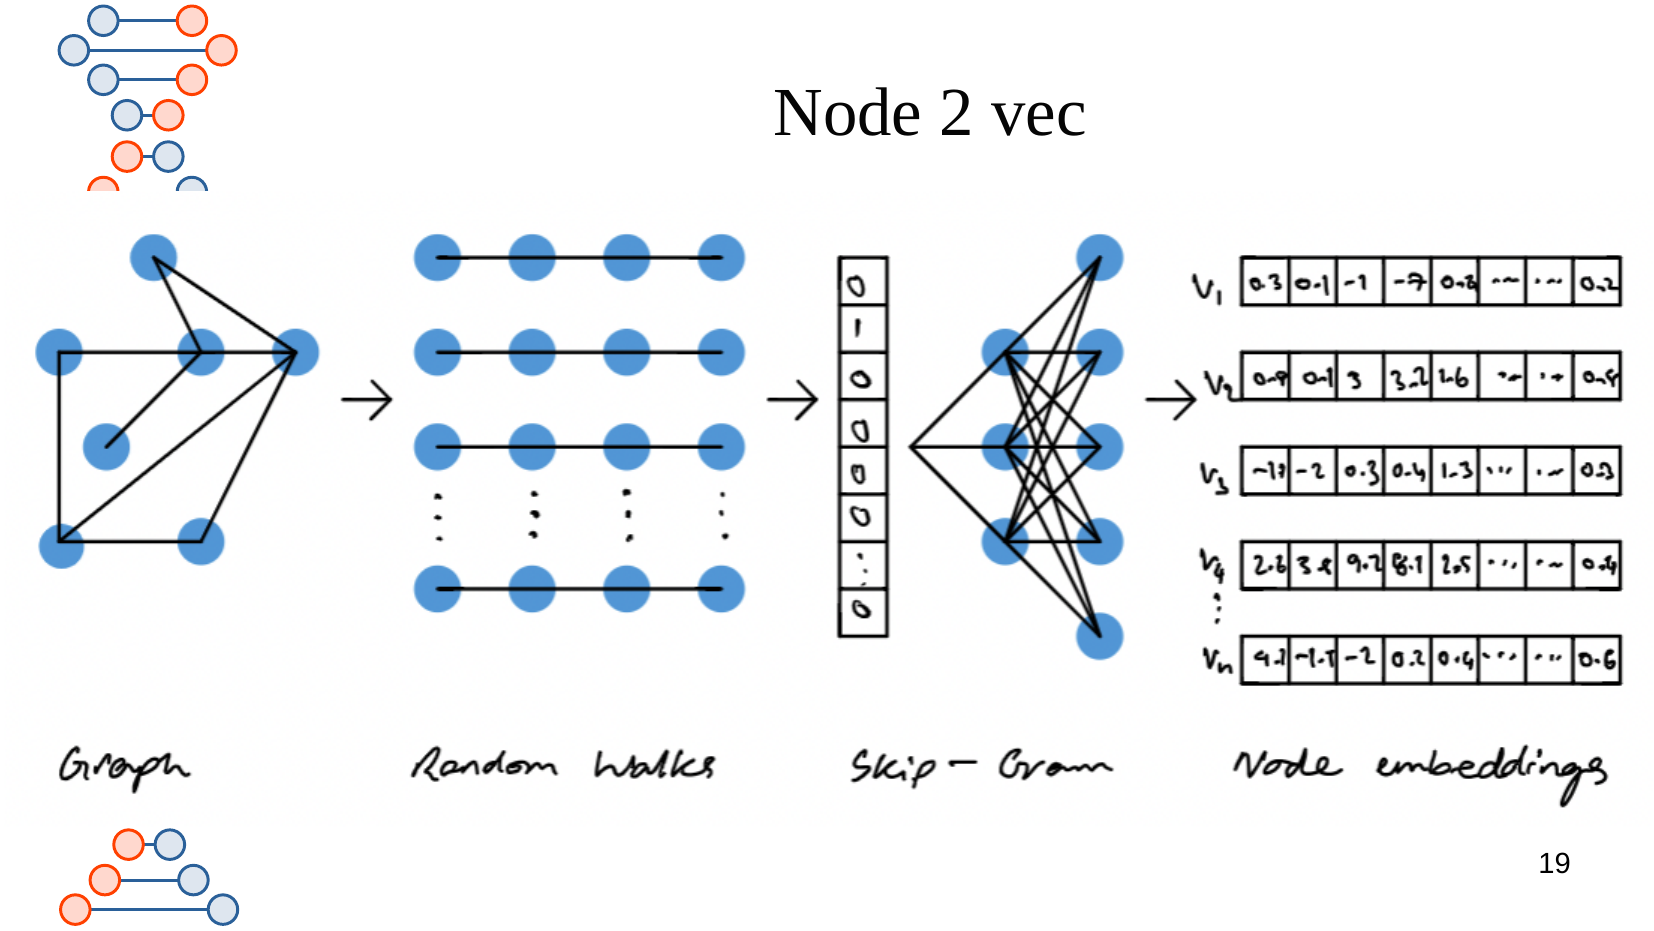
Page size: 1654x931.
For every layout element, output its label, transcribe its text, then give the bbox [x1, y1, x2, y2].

title Node 2 vec [265, 35, 1595, 189]
picture [4, 191, 1654, 827]
